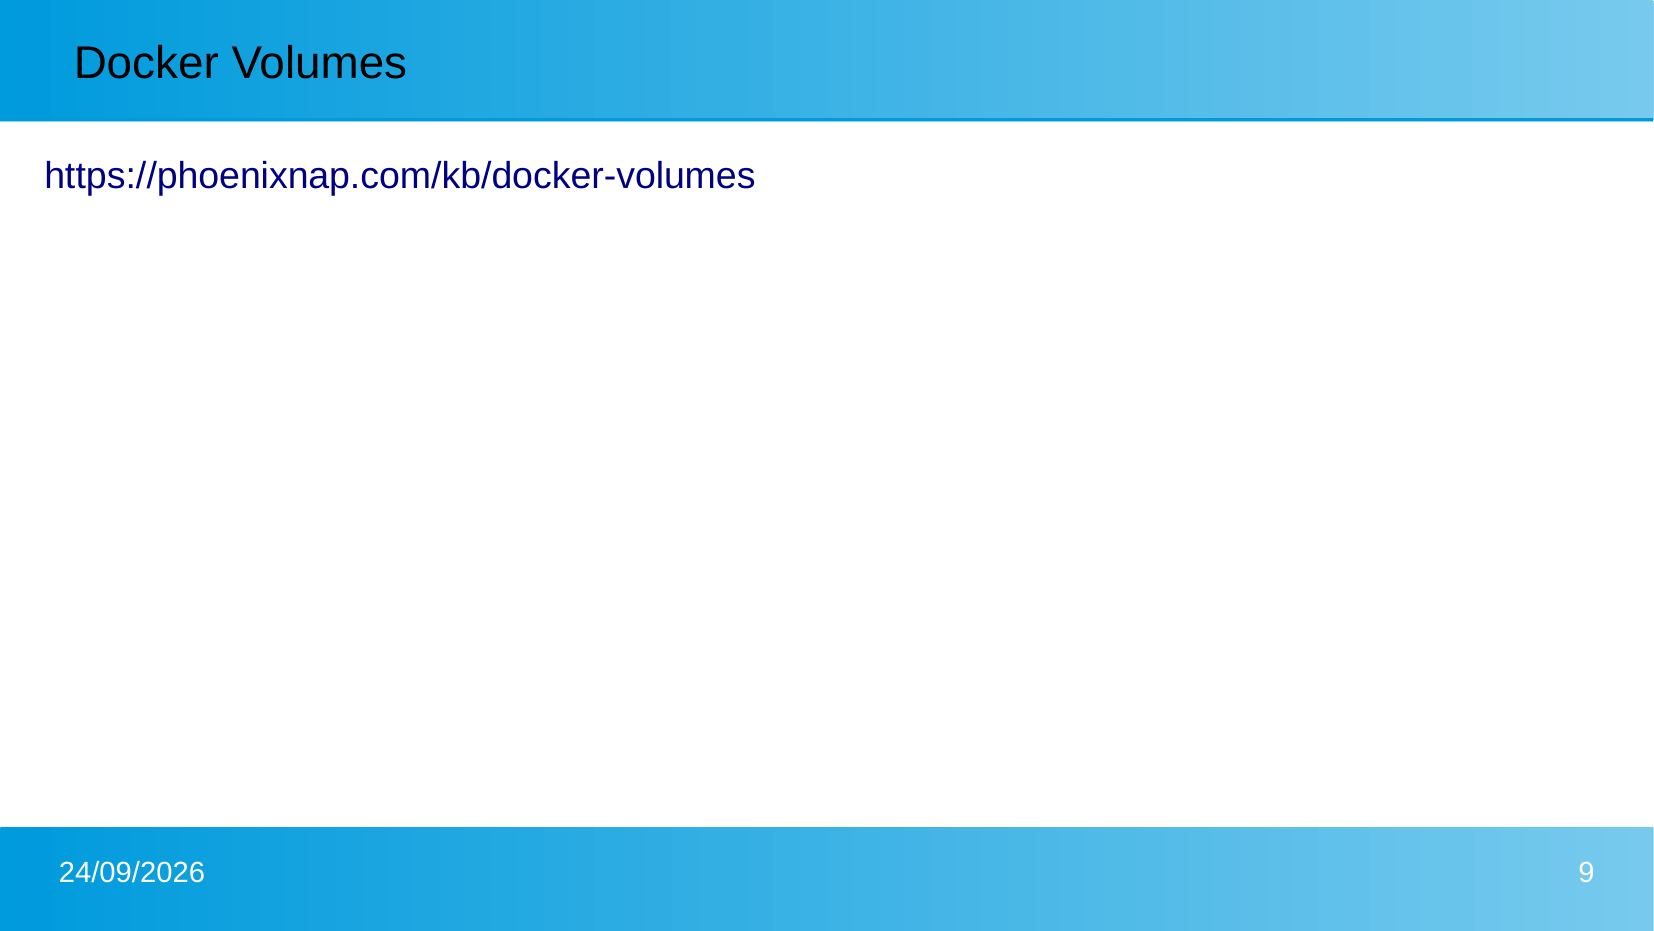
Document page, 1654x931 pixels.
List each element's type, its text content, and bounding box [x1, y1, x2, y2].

text_box https://phoenixnap.com/kb/docker-volumes [29, 147, 1447, 204]
text_box Docker Volumes [59, 29, 1506, 96]
